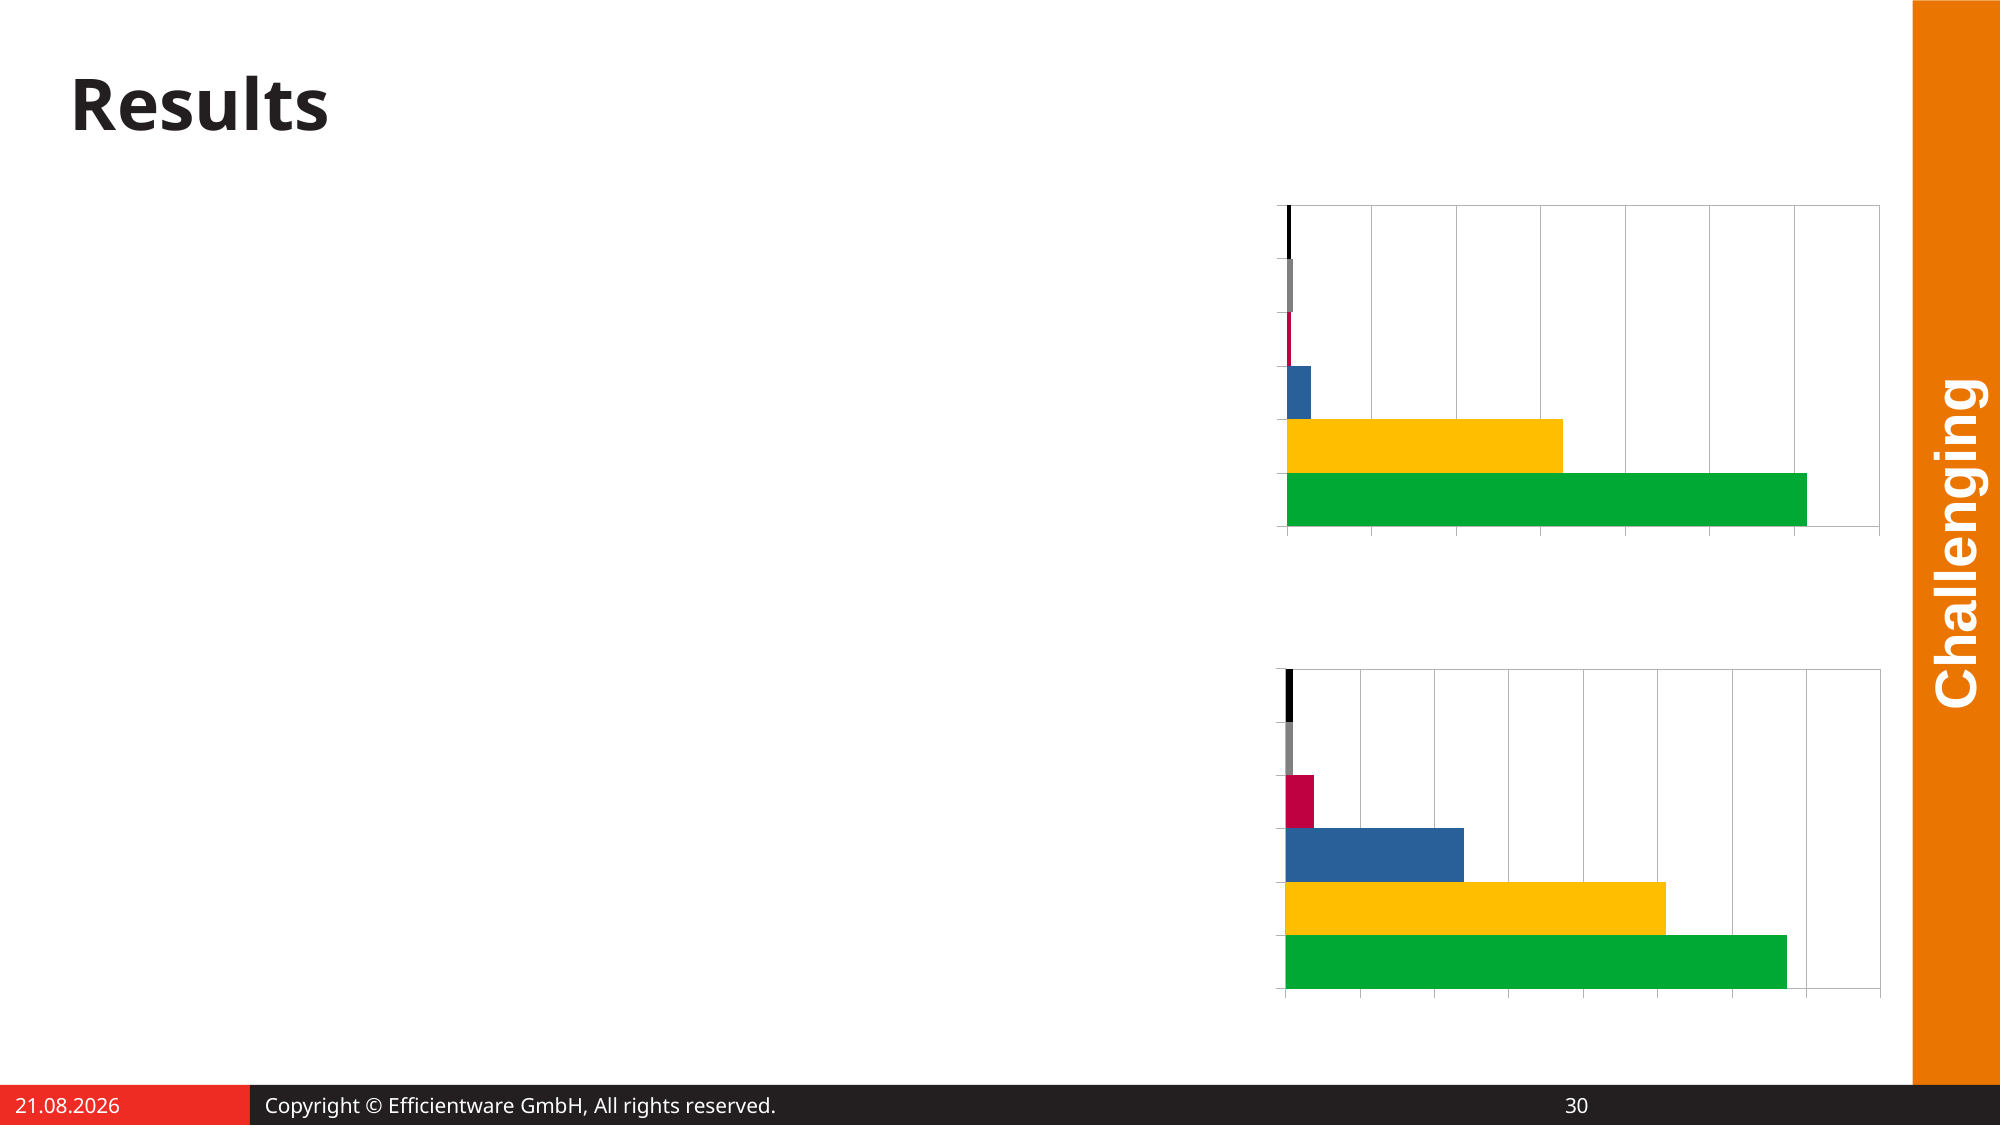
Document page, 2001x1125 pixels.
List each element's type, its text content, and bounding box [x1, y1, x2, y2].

slide_number <number> [1550, 1084, 2000, 1125]
footer Copyright © Efficientware GmbH, All rights reserved. [249, 1084, 1550, 1125]
picture [1012, 588, 1912, 1043]
picture [1012, 156, 1912, 581]
text_box Challenging [1912, 0, 2000, 1084]
slide_number 02.11.2025 [0, 1084, 249, 1125]
title Results [55, 52, 1945, 156]
